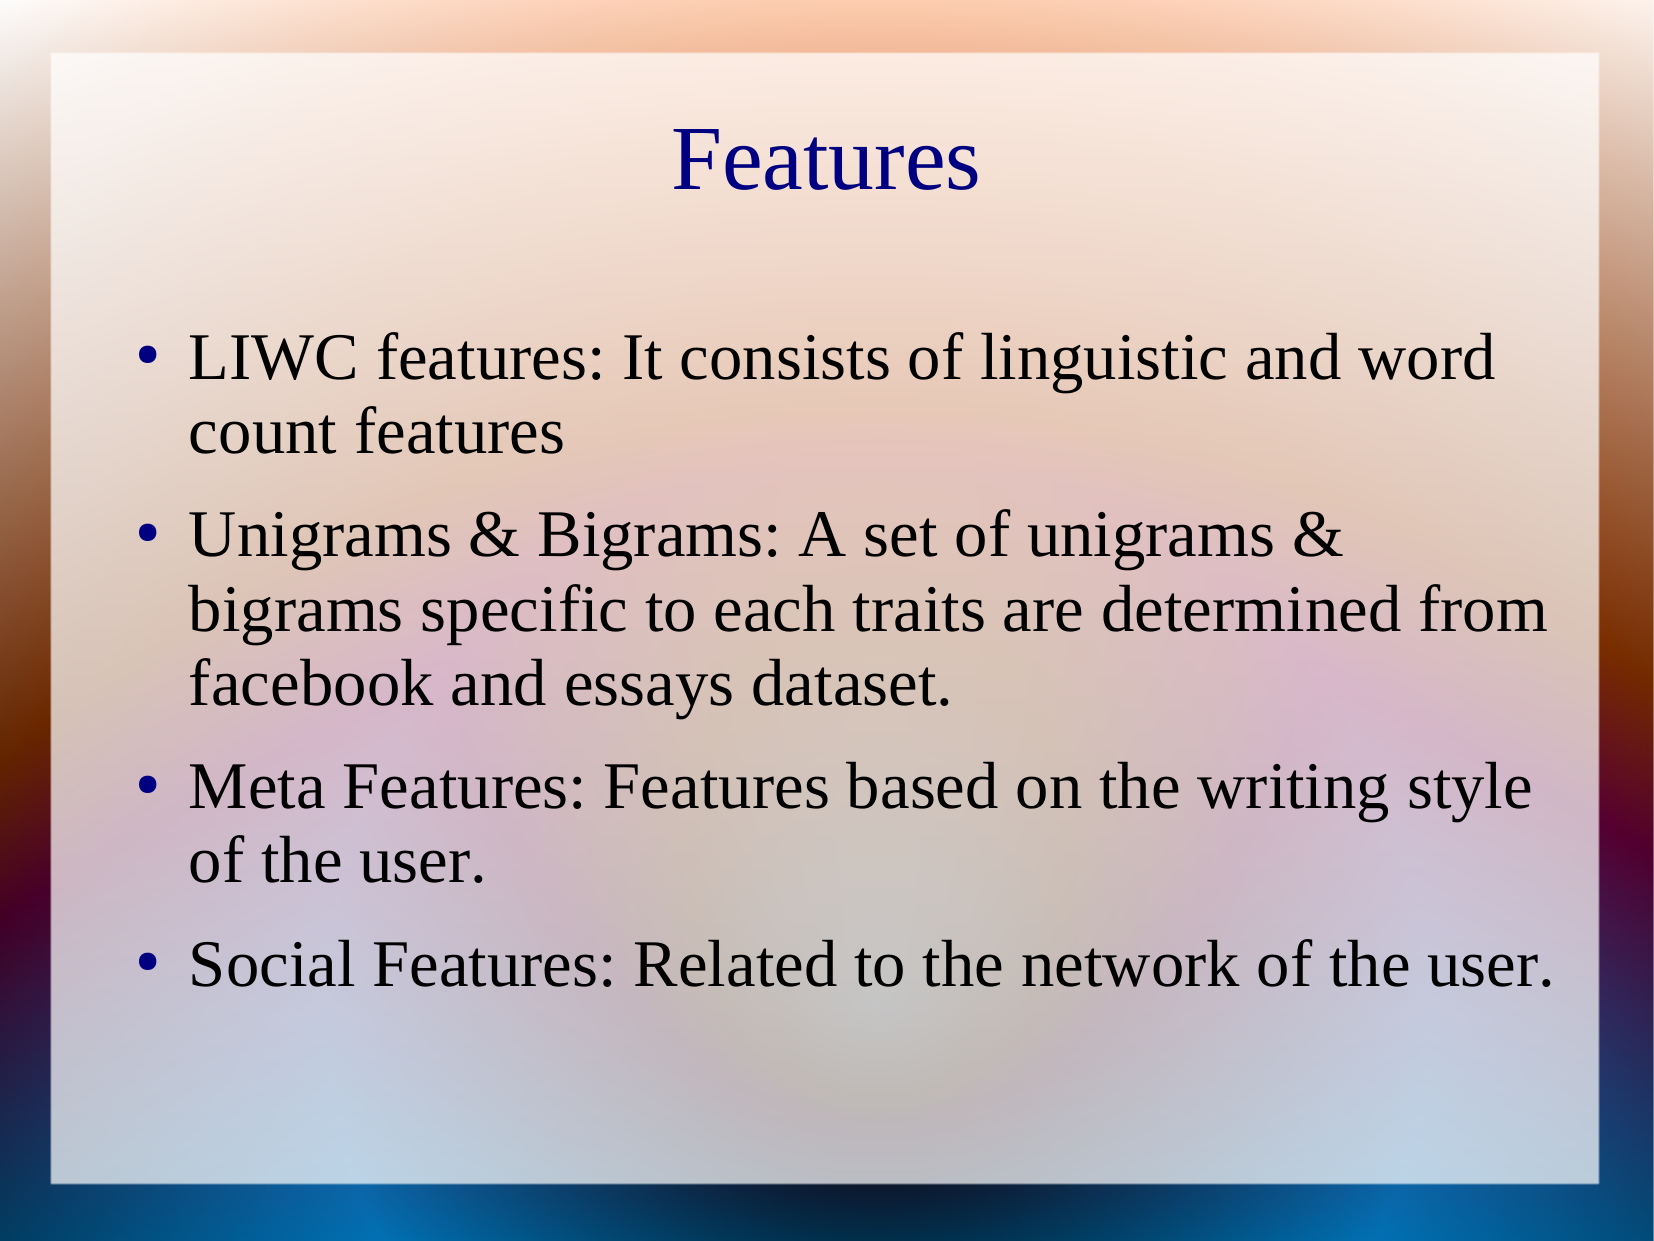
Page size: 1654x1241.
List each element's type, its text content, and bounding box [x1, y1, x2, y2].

list LIWC features: It consists of linguistic and word count features Unigrams & Bigrams: A set of unigrams & bigrams specific to each traits are determined from facebook and essays dataset. Meta Features: Features based on the writing style of the user. Social Features: Related to the network of the user. [118, 319, 1571, 1082]
picture [0, 0, 1654, 1241]
title Features [82, 55, 1571, 263]
